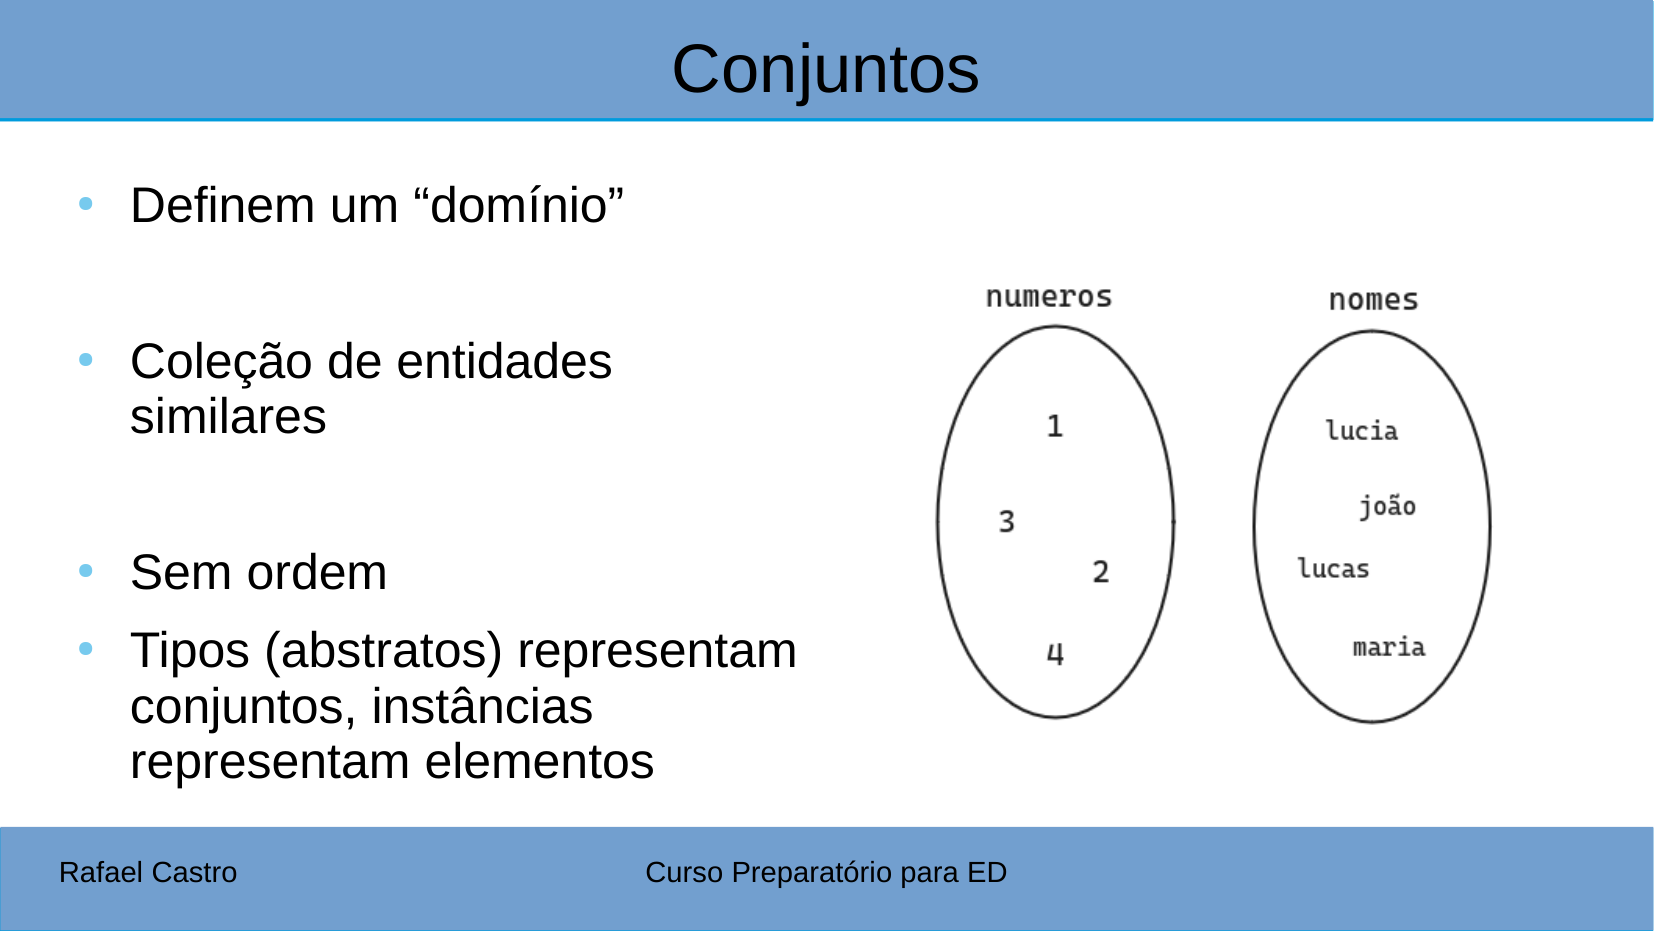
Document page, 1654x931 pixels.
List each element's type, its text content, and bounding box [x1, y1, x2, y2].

title Conjuntos [59, 29, 1595, 108]
list Definem um “domínio” Coleção de entidades similares Sem ordem Tipos (abstratos) representam conjuntos, instâncias representam elementos [59, 177, 809, 768]
picture [923, 260, 1506, 739]
